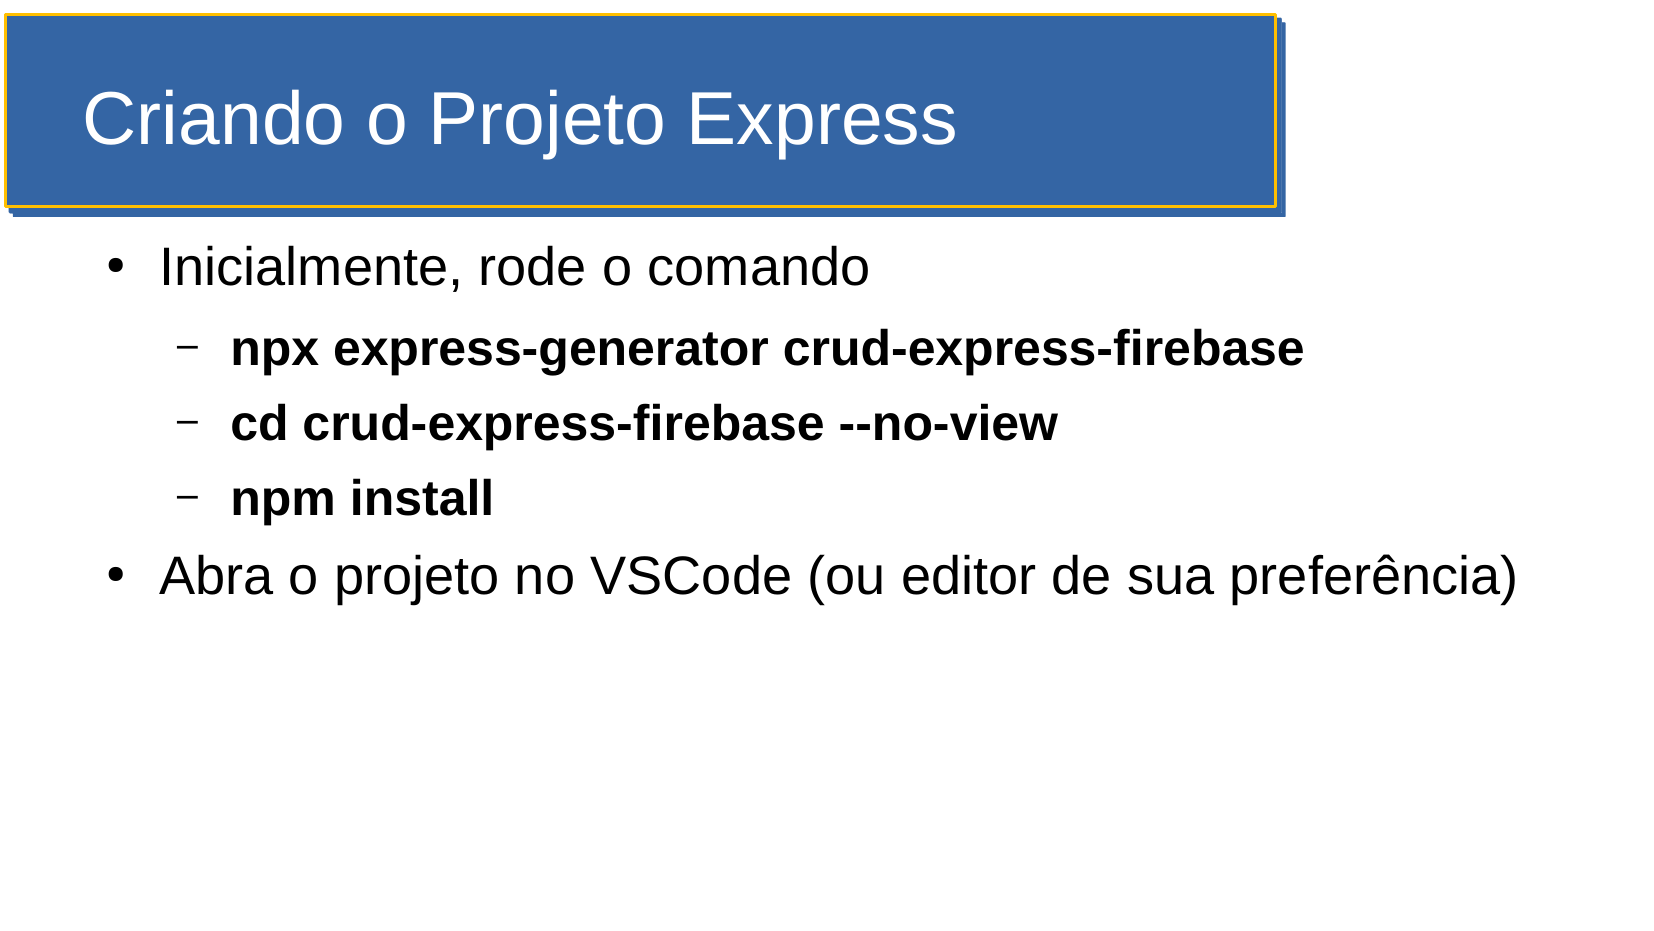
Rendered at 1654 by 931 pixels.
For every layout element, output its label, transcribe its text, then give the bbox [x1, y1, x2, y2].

title Criando o Projeto Express [82, 44, 1235, 192]
list Inicialmente, rode o comando npx express-generator crud-express-firebase cd crud-express-firebase --no-view npm install Abra o projeto no VSCode (ou editor de sua preferência) [88, 236, 1565, 798]
